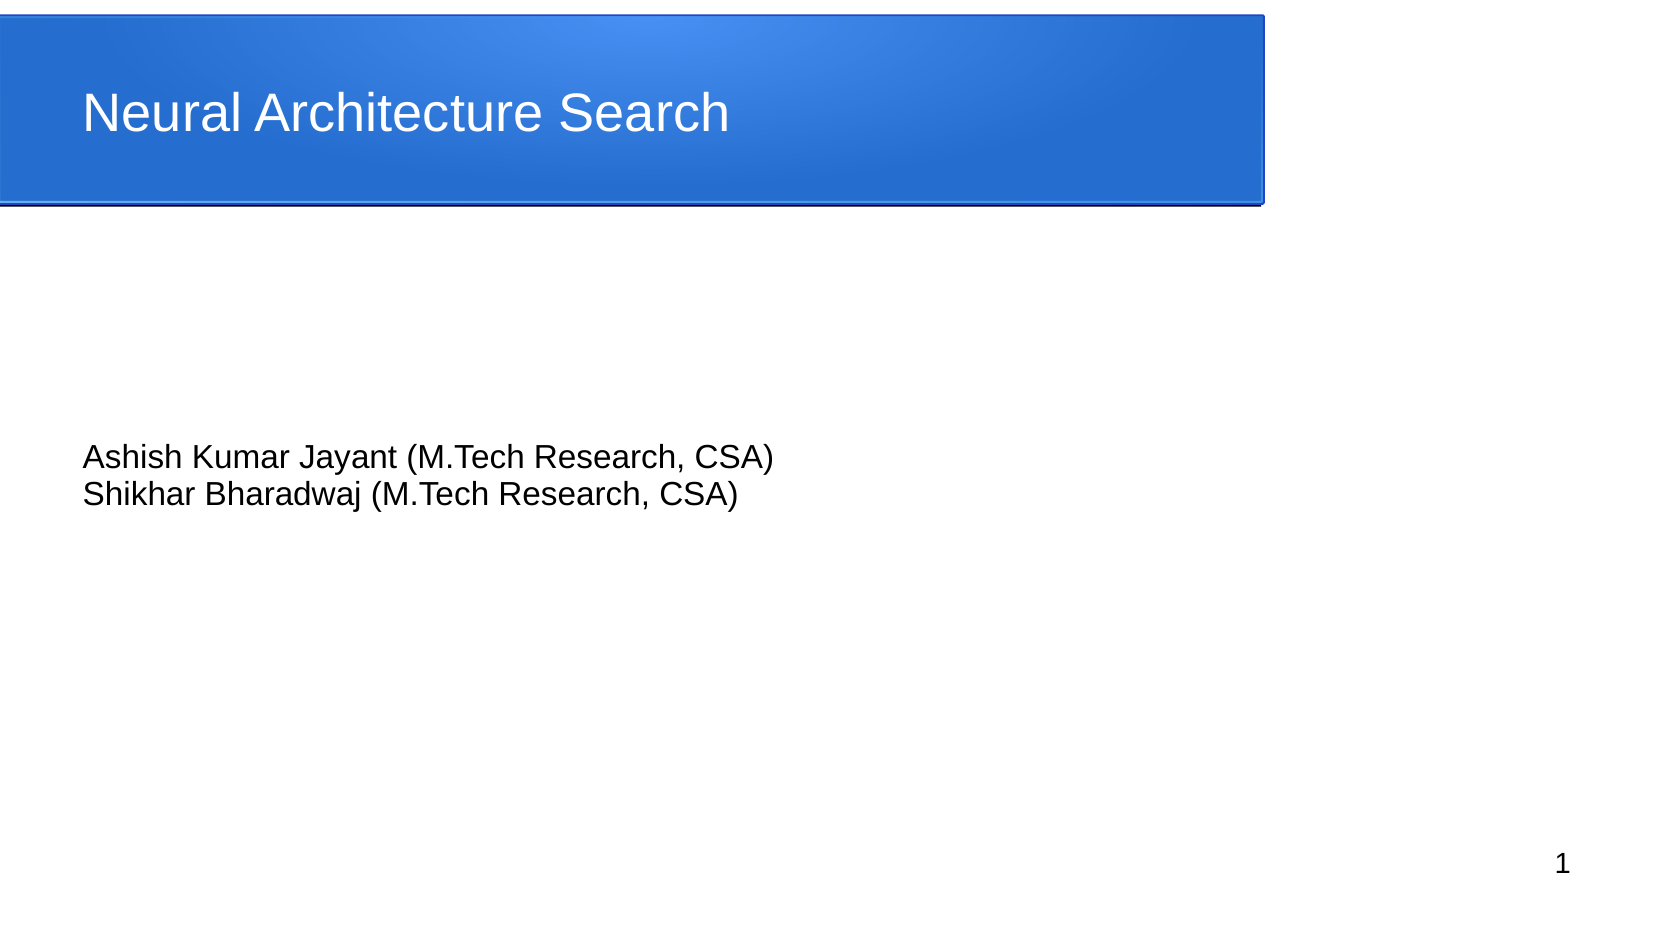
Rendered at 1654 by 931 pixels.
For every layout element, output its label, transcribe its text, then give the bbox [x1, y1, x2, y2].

title Neural Architecture Search [82, 35, 1235, 189]
subtitle Ashish Kumar Jayant (M.Tech Research, CSA) Shikhar Bharadwaj (M.Tech Research, CSA) [82, 224, 1571, 764]
